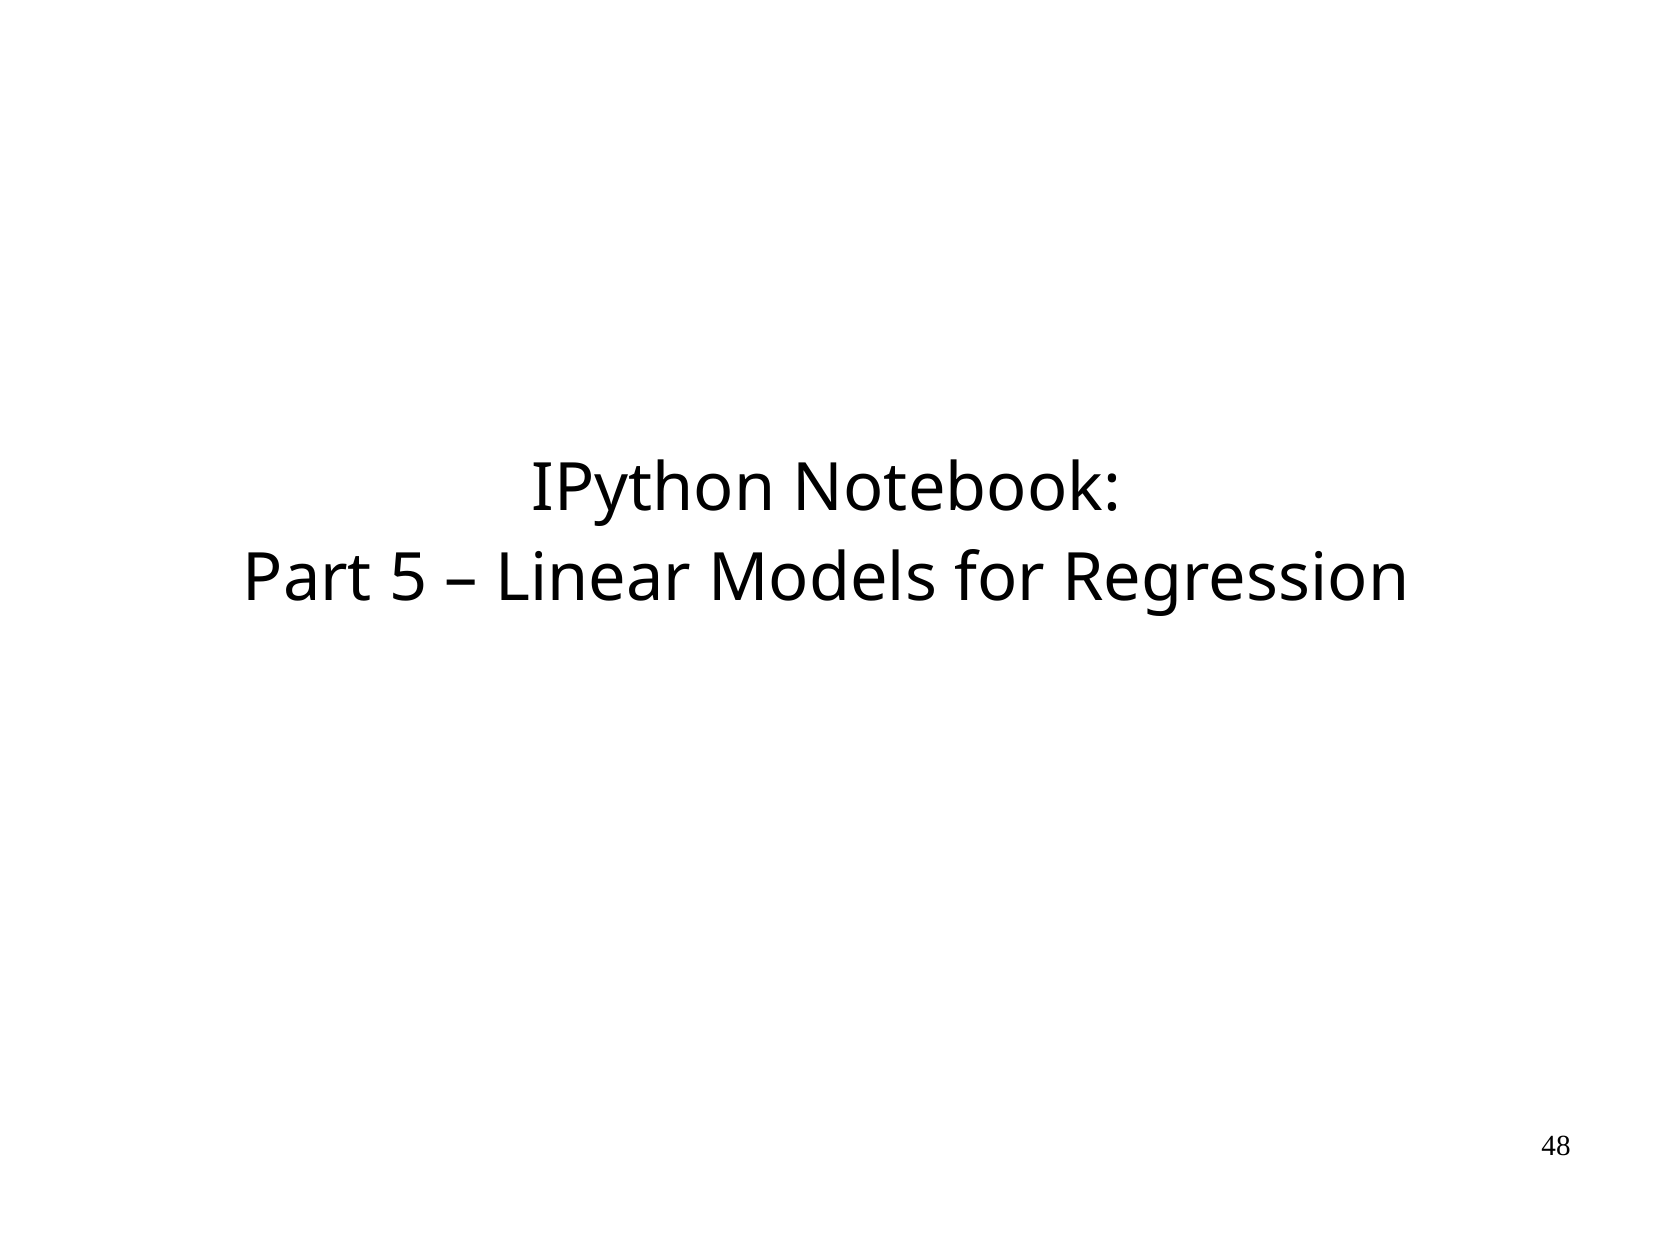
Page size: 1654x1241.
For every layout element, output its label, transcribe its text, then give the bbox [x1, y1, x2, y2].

subtitle IPython Notebook: Part 5 – Linear Models for Regression [82, 49, 1571, 1010]
